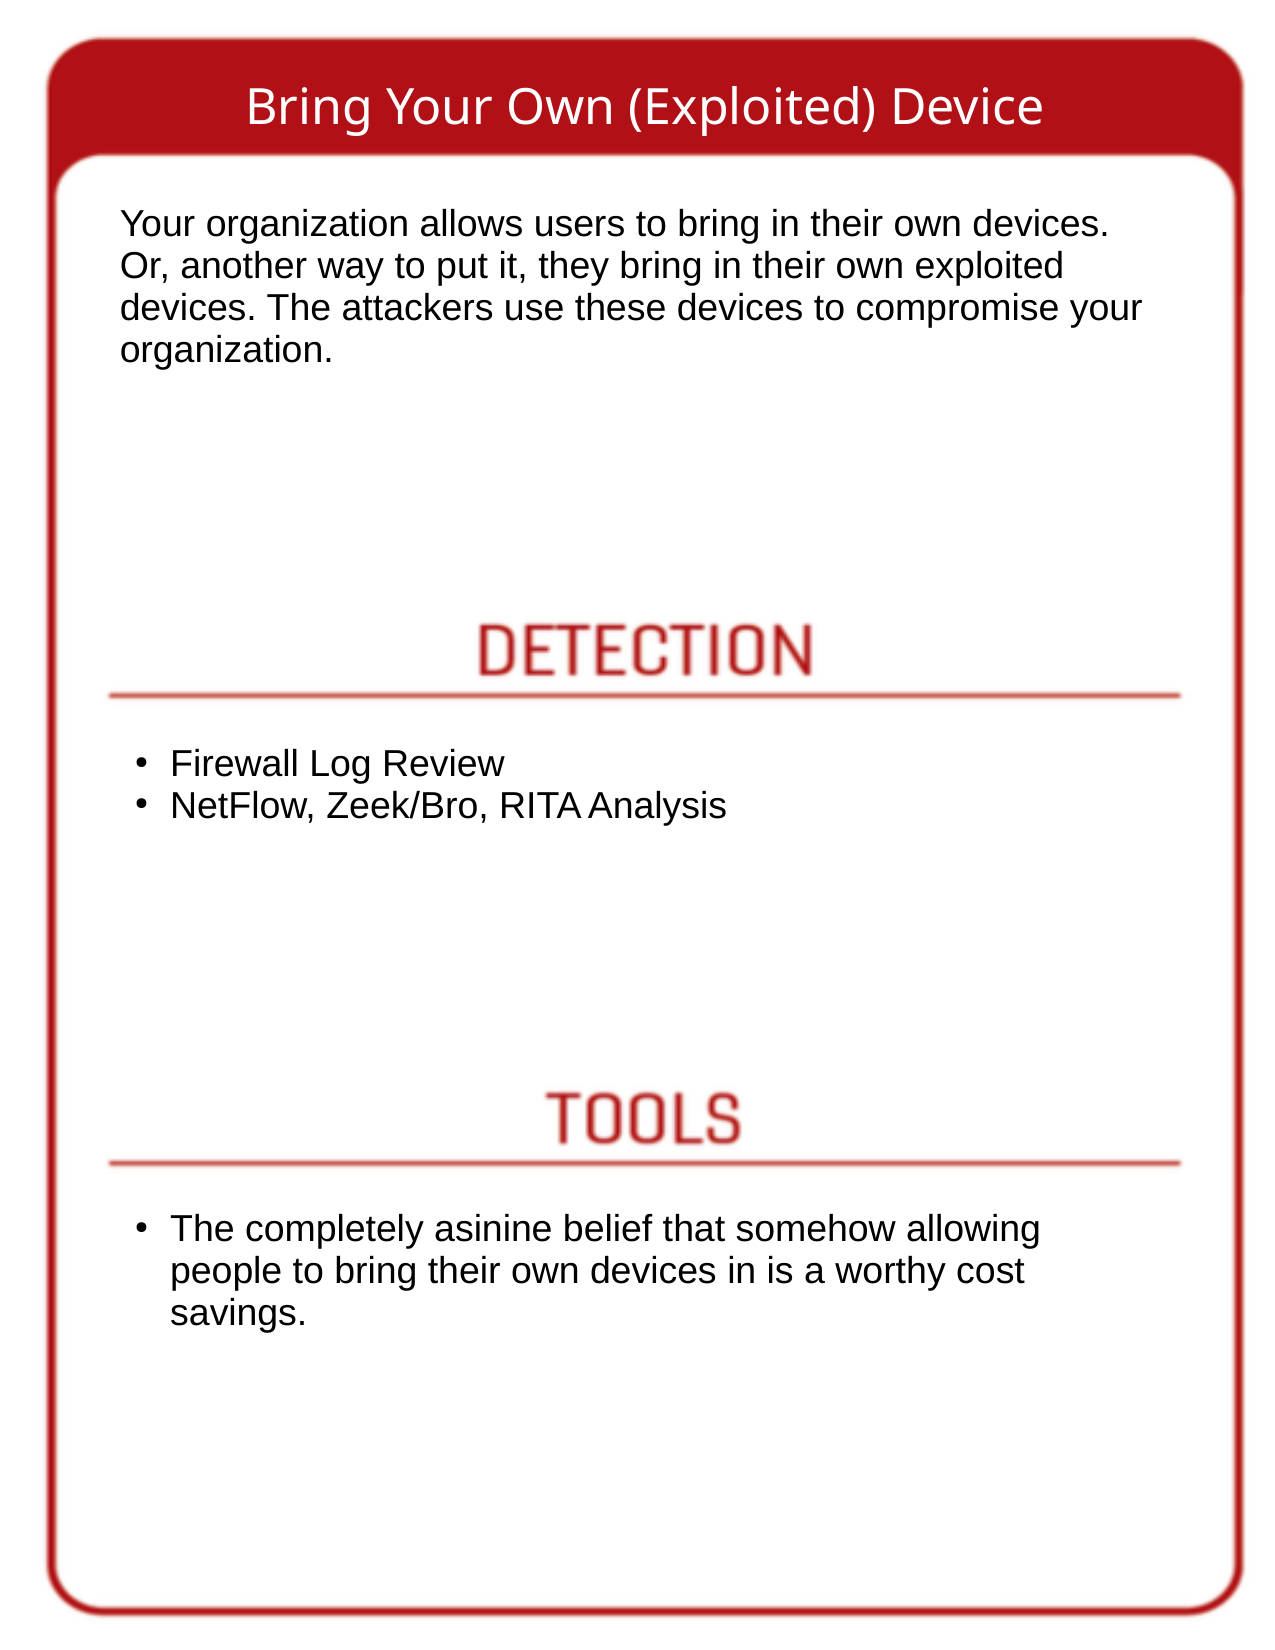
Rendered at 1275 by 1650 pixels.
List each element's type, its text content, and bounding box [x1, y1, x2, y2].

text_box The completely asinine belief that somehow allowing people to bring their own devices in is a worthy cost savings. [119, 1199, 1170, 1346]
text_box Firewall Log Review NetFlow, Zeek/Bro, RITA Analysis [119, 734, 1155, 839]
picture [0, 0, 1275, 1650]
text_box Bring Your Own (Exploited) Device [89, 54, 1200, 156]
text_box Your organization allows users to bring in their own devices. Or, another way to put it, they bring in their own exploited devices. The attackers use these devices to compromise your organization. [104, 194, 1185, 378]
